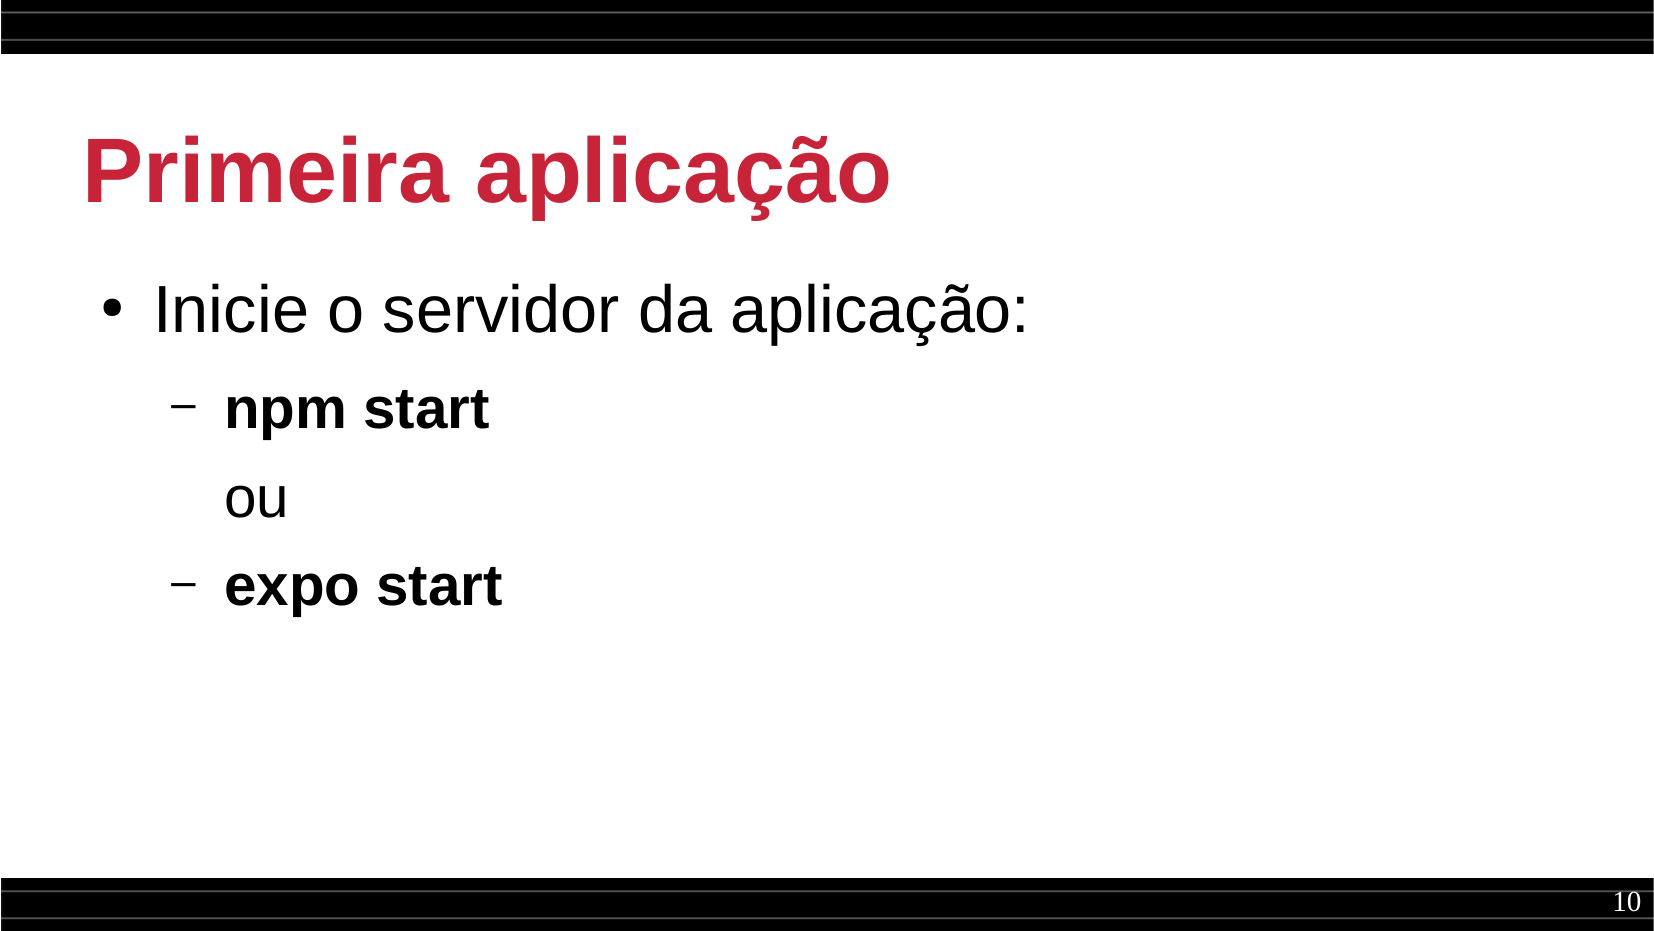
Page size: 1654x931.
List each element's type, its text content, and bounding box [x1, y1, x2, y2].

list Inicie o servidor da aplicação: npm start ou expo start [82, 271, 1571, 758]
picture [1, 0, 1654, 54]
title Primeira aplicação [82, 92, 1571, 249]
picture [1, 878, 1654, 931]
